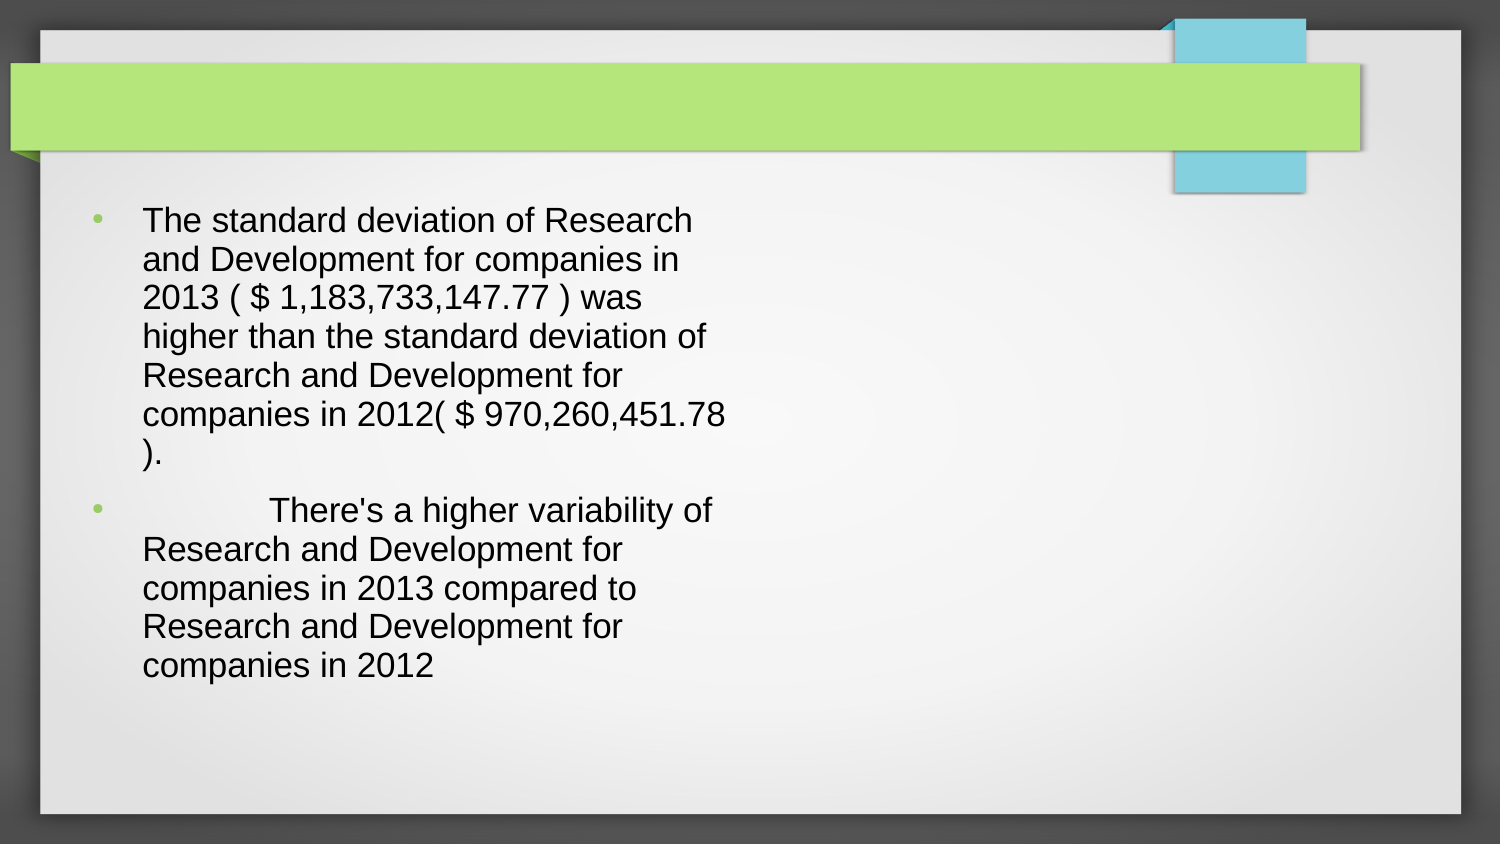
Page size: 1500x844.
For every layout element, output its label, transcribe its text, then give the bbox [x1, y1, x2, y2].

list The standard deviation of Research and Development for companies in 2013 ( $ 1,183,733,147.77 ) was higher than the standard deviation of Research and Development for companies in 2012( $ 970,260,451.78 ). There's a higher variability of Research and Development for companies in 2013 compared to Research and Development for companies in 2012 [75, 200, 734, 691]
picture [0, 0, 1500, 844]
